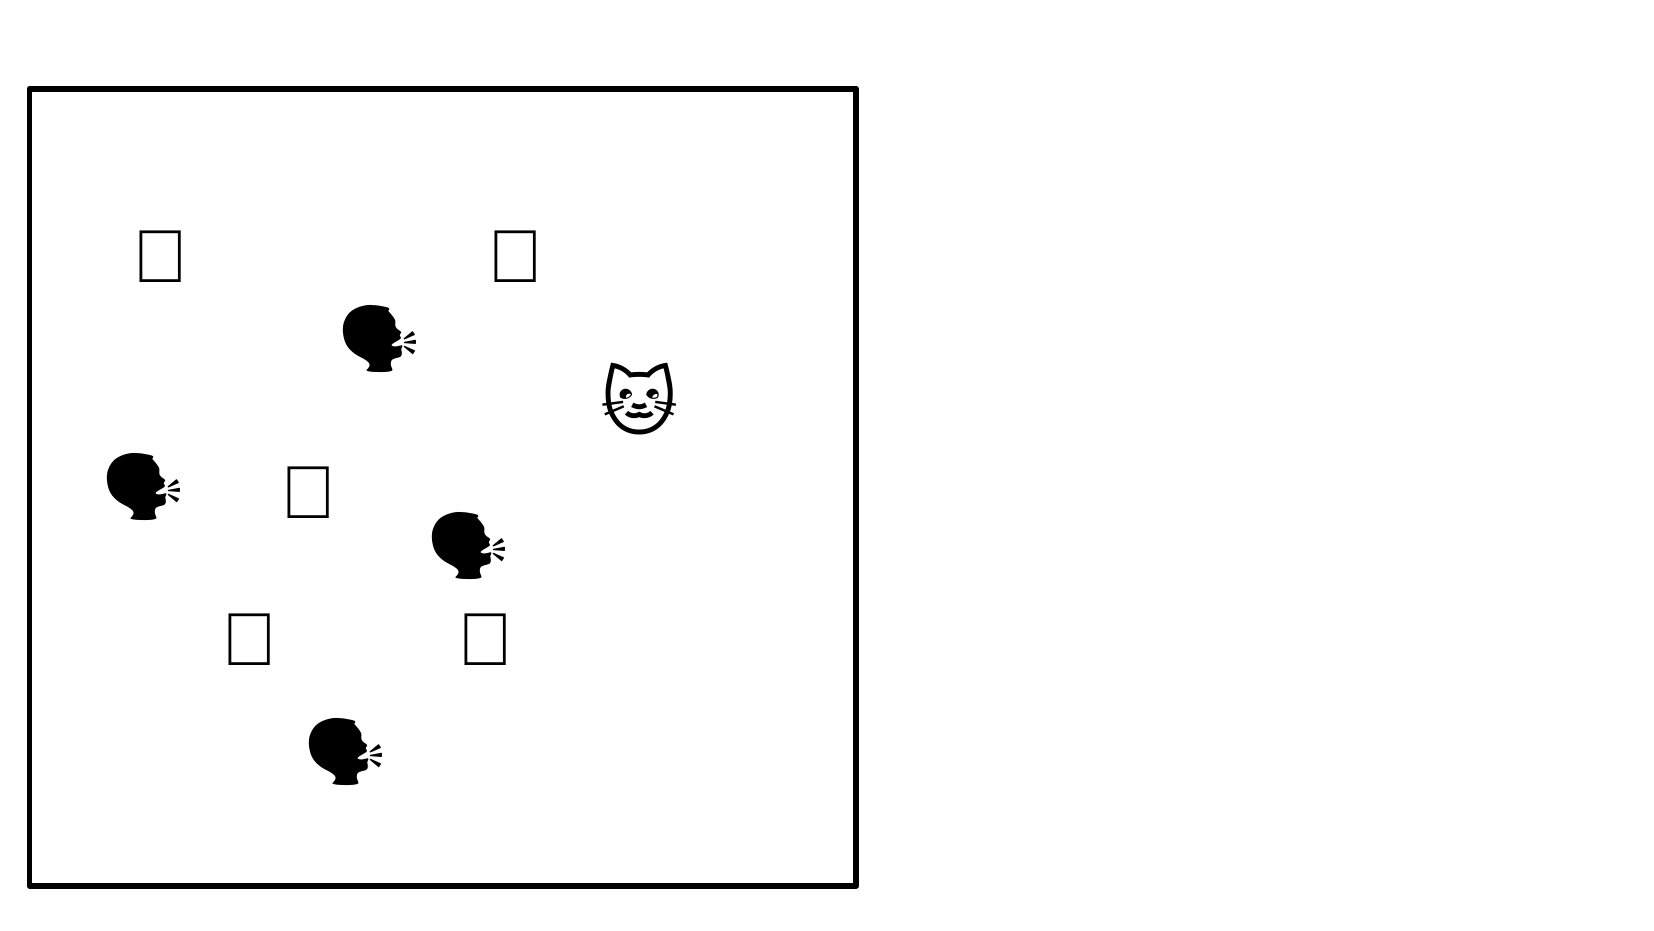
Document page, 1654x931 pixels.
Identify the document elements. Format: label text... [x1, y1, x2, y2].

text_box 🐱 [585, 354, 709, 454]
text_box 🗣️ [88, 442, 212, 542]
text_box 🗣️ [324, 295, 502, 414]
text_box 🗣️ [290, 708, 414, 808]
text_box 🥁 [118, 206, 296, 306]
text_box 🎺 [206, 590, 330, 690]
text_box 🎹 [265, 442, 389, 542]
text_box 🎻 [472, 206, 596, 306]
text_box 🎸 [442, 590, 567, 690]
text_box 🗣️ [413, 501, 537, 601]
